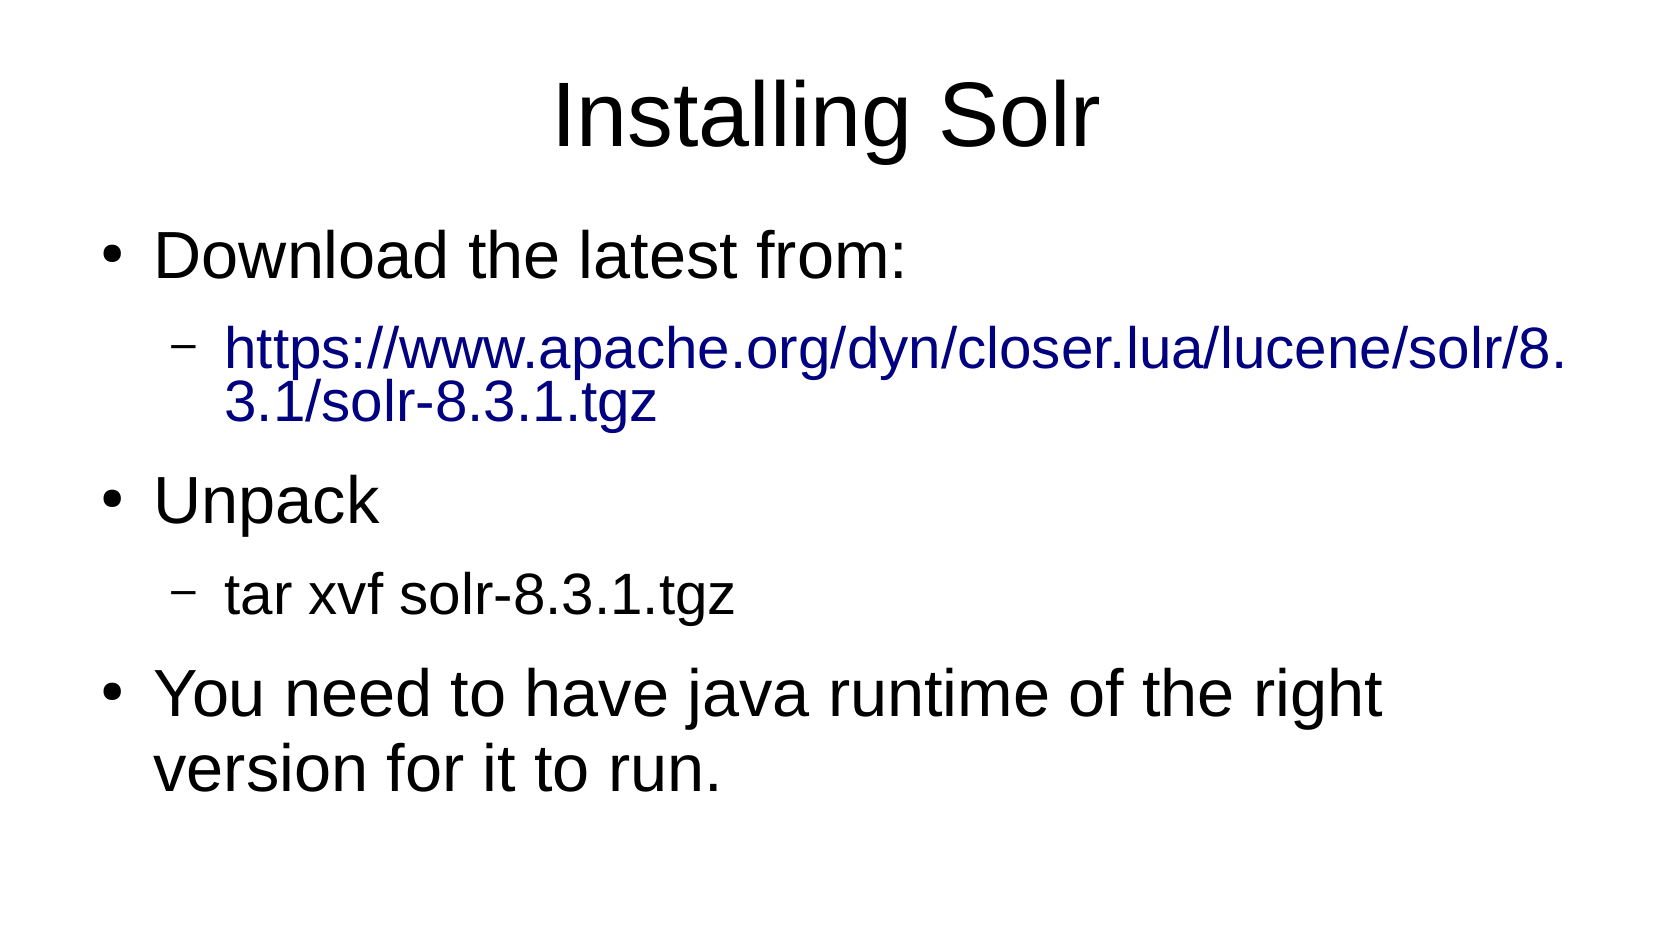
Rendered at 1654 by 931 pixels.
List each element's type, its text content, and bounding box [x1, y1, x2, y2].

title Installing Solr [82, 37, 1571, 193]
list Download the latest from: https://www.apache.org/dyn/closer.lua/lucene/solr/8.3.1/solr-8.3.1.tgz Unpack tar xvf solr-8.3.1.tgz You need to have java runtime of the right version for it to run. [82, 217, 1571, 758]
